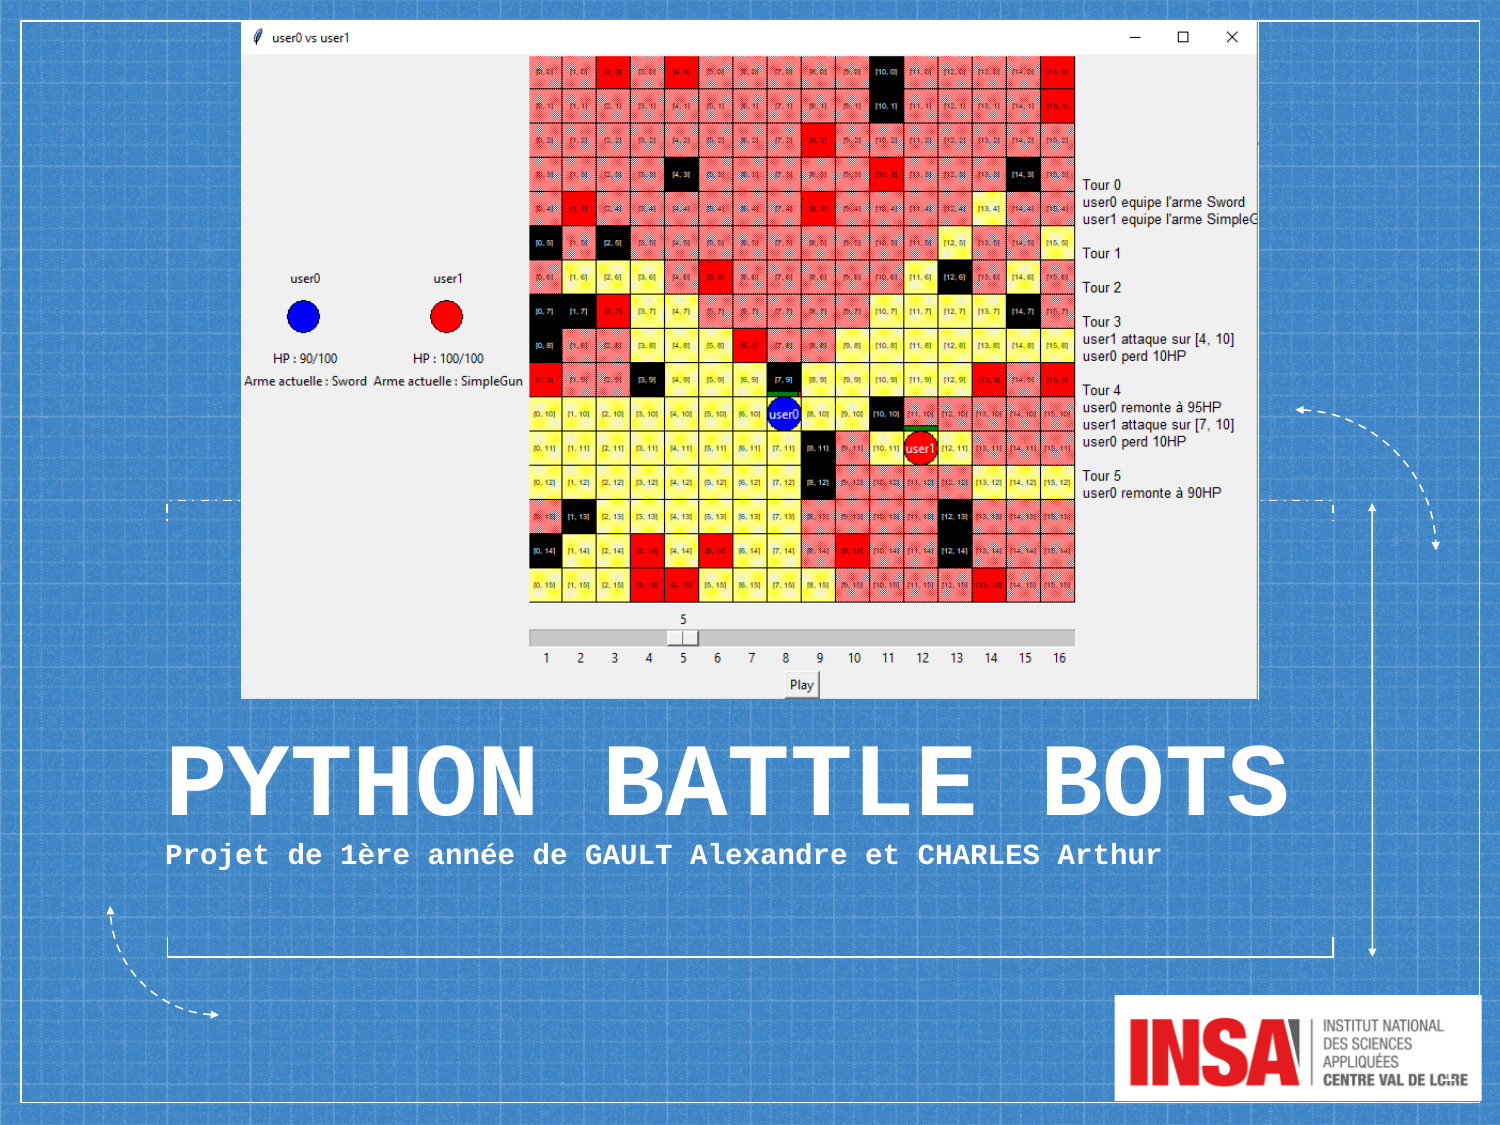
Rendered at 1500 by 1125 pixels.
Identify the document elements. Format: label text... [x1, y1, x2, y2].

title PYTHON BATTLE BOTS Projet de 1ère année de GAULT Alexandre et CHARLES Arthur [150, 617, 1334, 956]
slide_number <number> [1403, 1038, 1494, 1125]
picture [0, 0, 1500, 1125]
